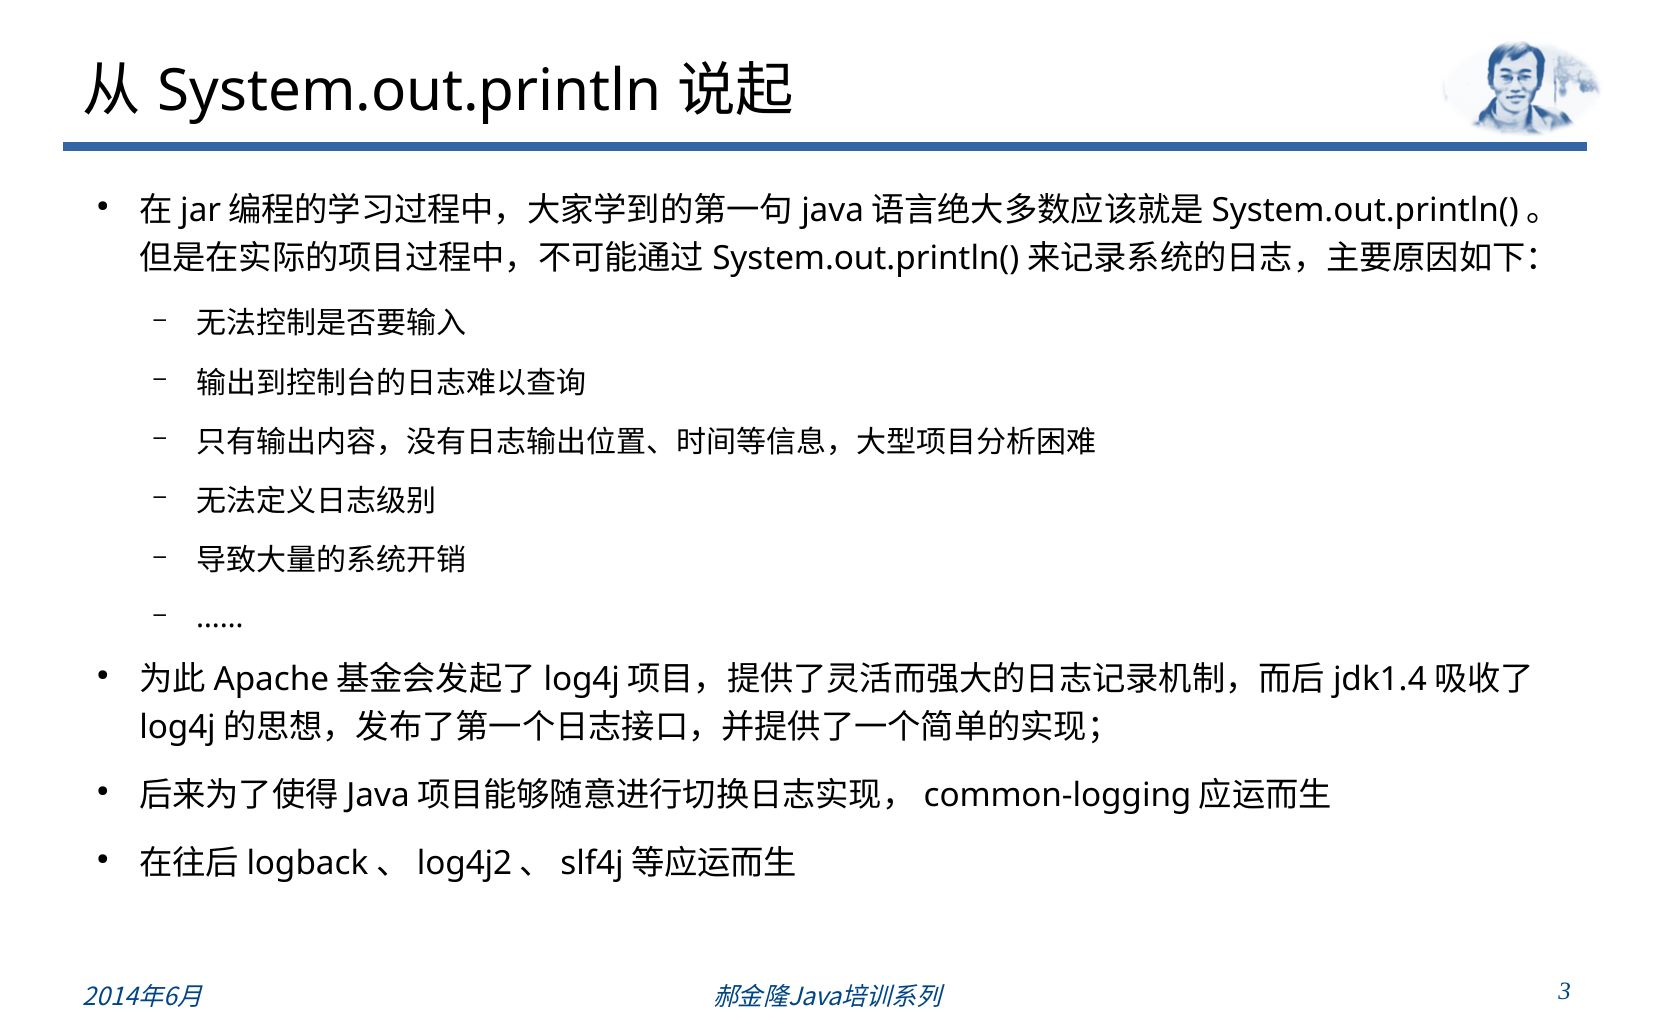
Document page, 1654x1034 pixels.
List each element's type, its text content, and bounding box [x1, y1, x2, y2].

picture [1440, 41, 1604, 136]
list 在jar编程的学习过程中，大家学到的第一句java语言绝大多数应该就是System.out.println()。但是在实际的项目过程中，不可能通过System.out.println()来记录系统的日志，主要原因如下： 无法控制是否要输入 输出到控制台的日志难以查询 只有输出内容，没有日志输出位置、时间等信息，大型项目分析困难 无法定义日志级别 导致大量的系统开销 …… 为此Apache基金会发起了log4j项目，提供了灵活而强大的日志记录机制，而后jdk1.4吸收了log4j的思想，发布了第一个日志接口，并提供了一个简单的实现； 后来为了使得Java项目能够随意进行切换日志实现，common-logging应运而生 在往后logback、log4j2、slf4j等应运而生 [82, 183, 1571, 916]
title 从System.out.println说起 [82, 41, 1571, 130]
